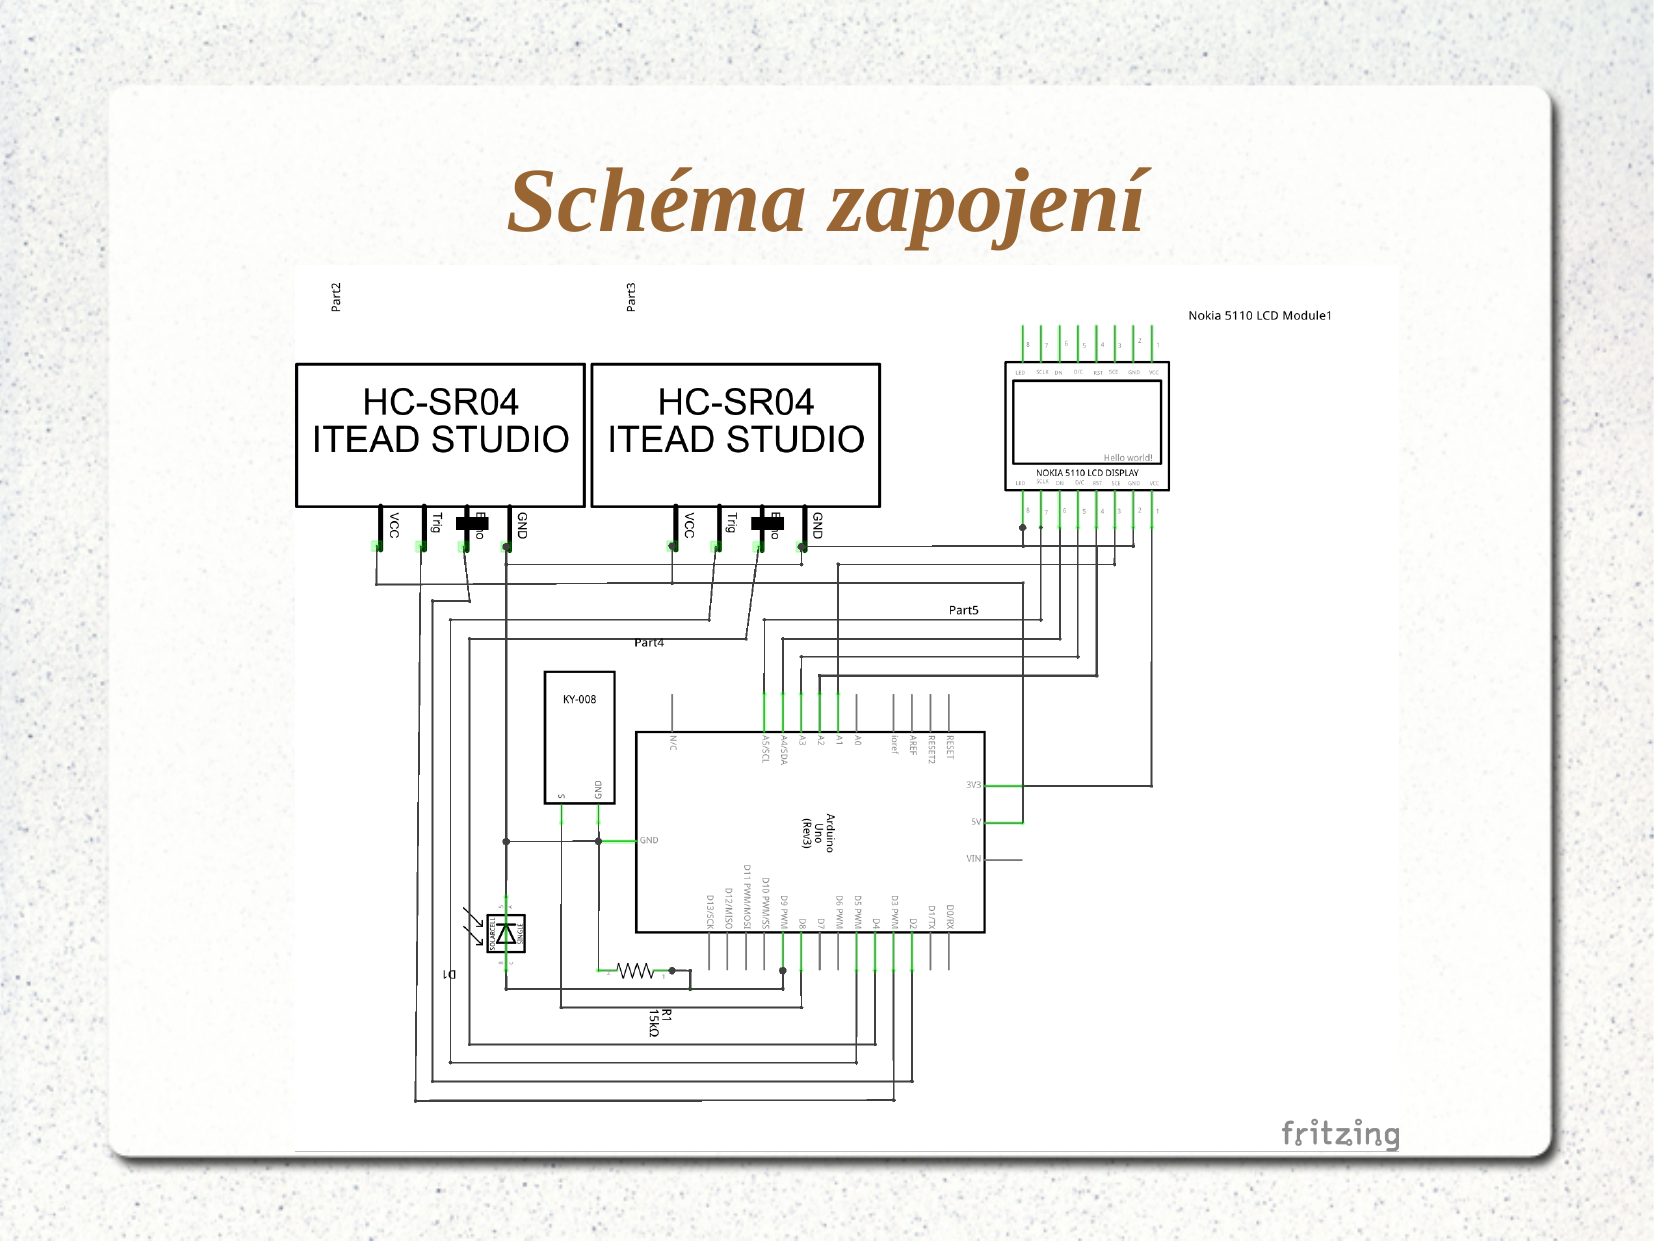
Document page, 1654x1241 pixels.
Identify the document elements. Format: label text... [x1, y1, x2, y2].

picture [0, 0, 1654, 1241]
title Schéma zapojení [118, 96, 1536, 304]
